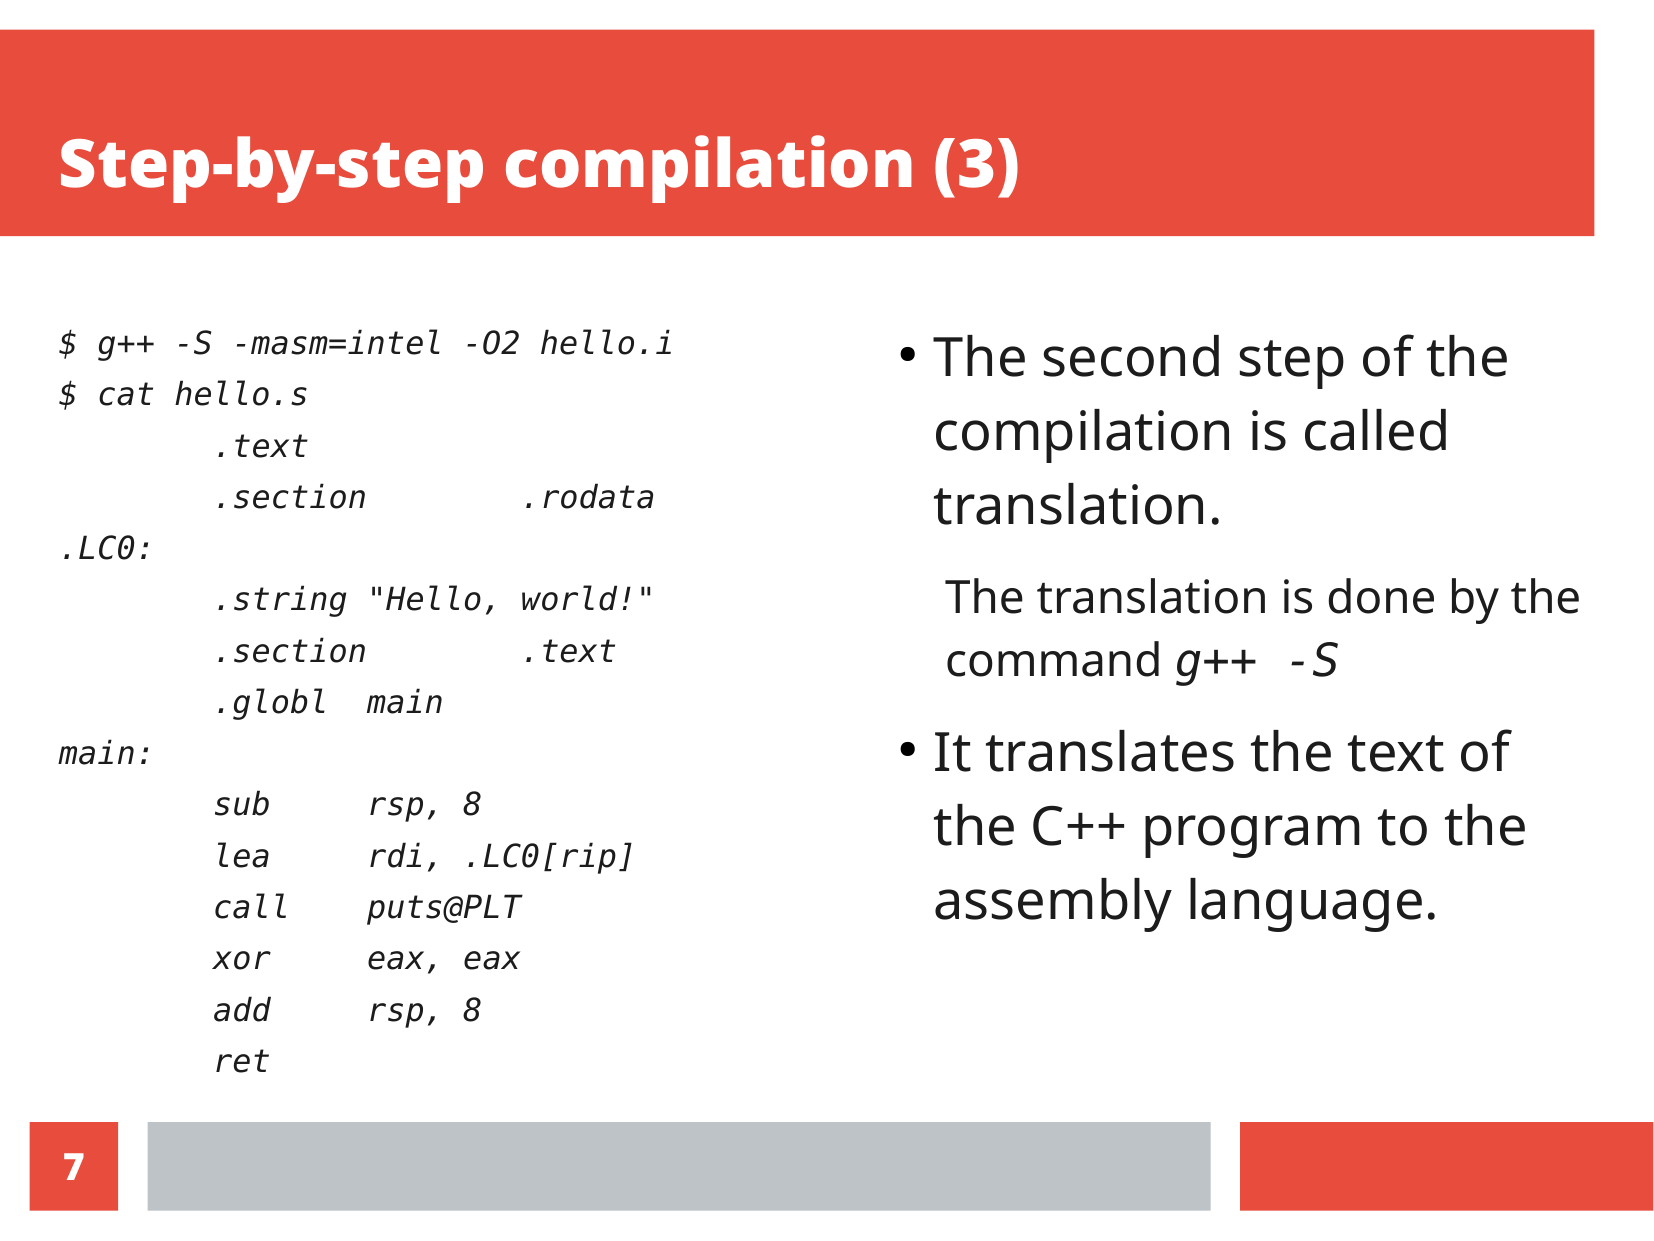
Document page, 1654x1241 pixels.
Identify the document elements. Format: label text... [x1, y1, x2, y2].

list The second step of the compilation is called translation. The translation is done by the command g++ -S It translates the text of the C++ program to the assembly language. [898, 318, 1595, 1087]
title Step-by-step compilation (3) [59, 59, 1595, 207]
list $ g++ -S -masm=intel -O2 hello.i $ cat hello.s .text .section .rodata .LC0: .string "Hello, world!" .section .text .globl main main: sub rsp, 8 lea rdi, .LC0[rip] call puts@PLT xor eax, eax add rsp, 8 ret [59, 324, 875, 1093]
